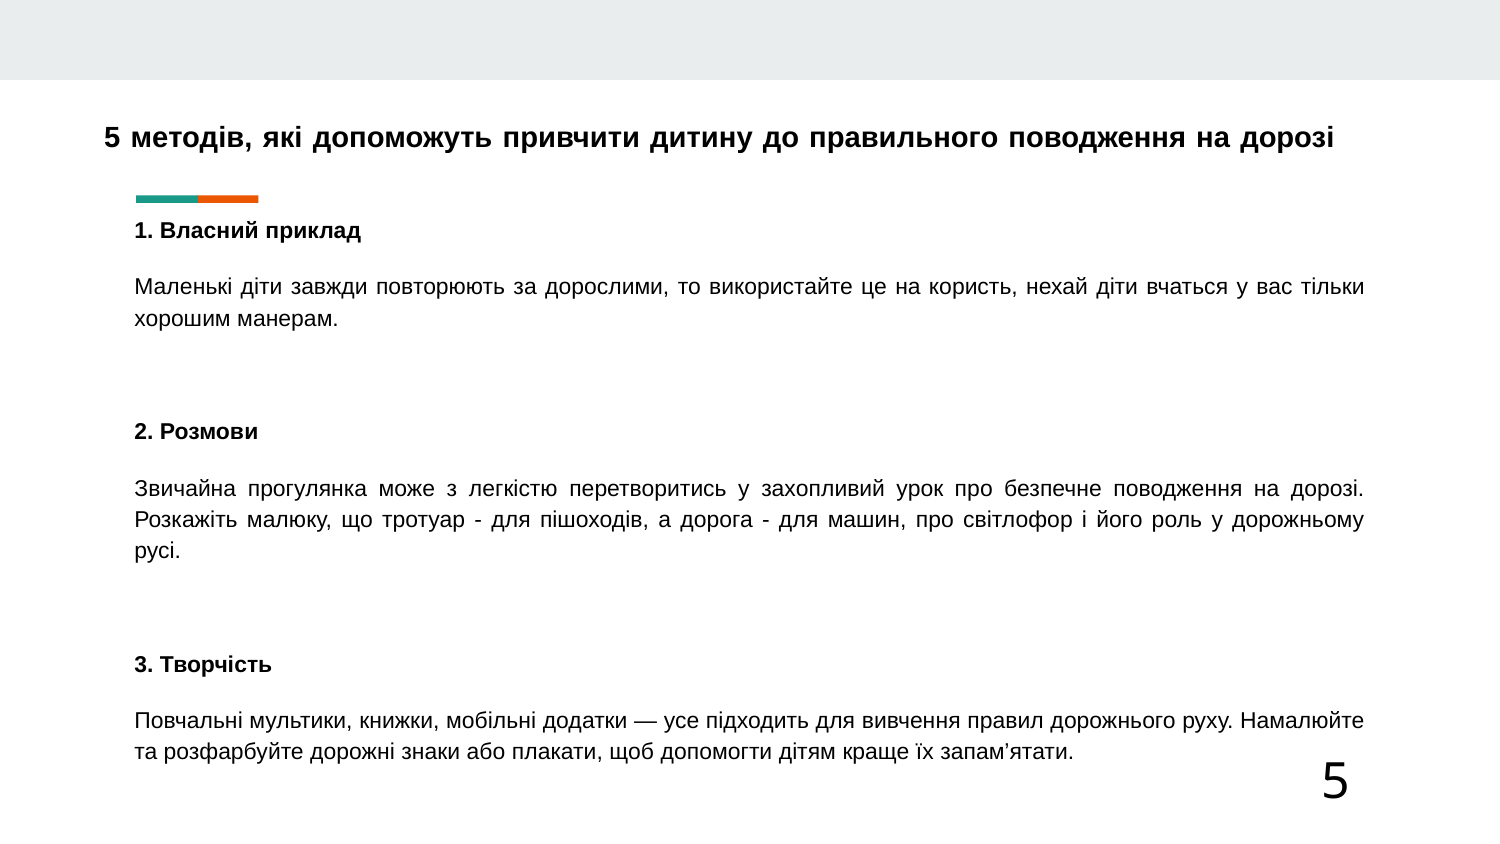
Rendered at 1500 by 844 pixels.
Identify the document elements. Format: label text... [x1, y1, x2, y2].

title 5 методів, які допоможуть привчити дитину до правильного поводження на дорозі [89, 97, 1351, 186]
text_box 5 [1306, 733, 1390, 822]
list 1. Власний приклад Маленькі діти завжди повторюють за дорослими, то використайте це на користь, нехай діти вчаться у вас тільки хорошим манерам. 2. Розмови Звичайна прогулянка може з легкістю перетворитись у захопливий урок про безпечне поводження на дорозі. Розкажіть малюку, що тротуар - для пішоходів, а дорога - для машин, про світлофор і його роль у дорожньому русі. 3. Творчість Повчальні мультики, книжки, мобільні додатки — усе підходить для вивчення правил дорожнього руху. Намалюйте та розфарбуйте дорожні знаки або плакати, щоб допомогти дітям краще їх запам’ятати. [119, 196, 1381, 671]
